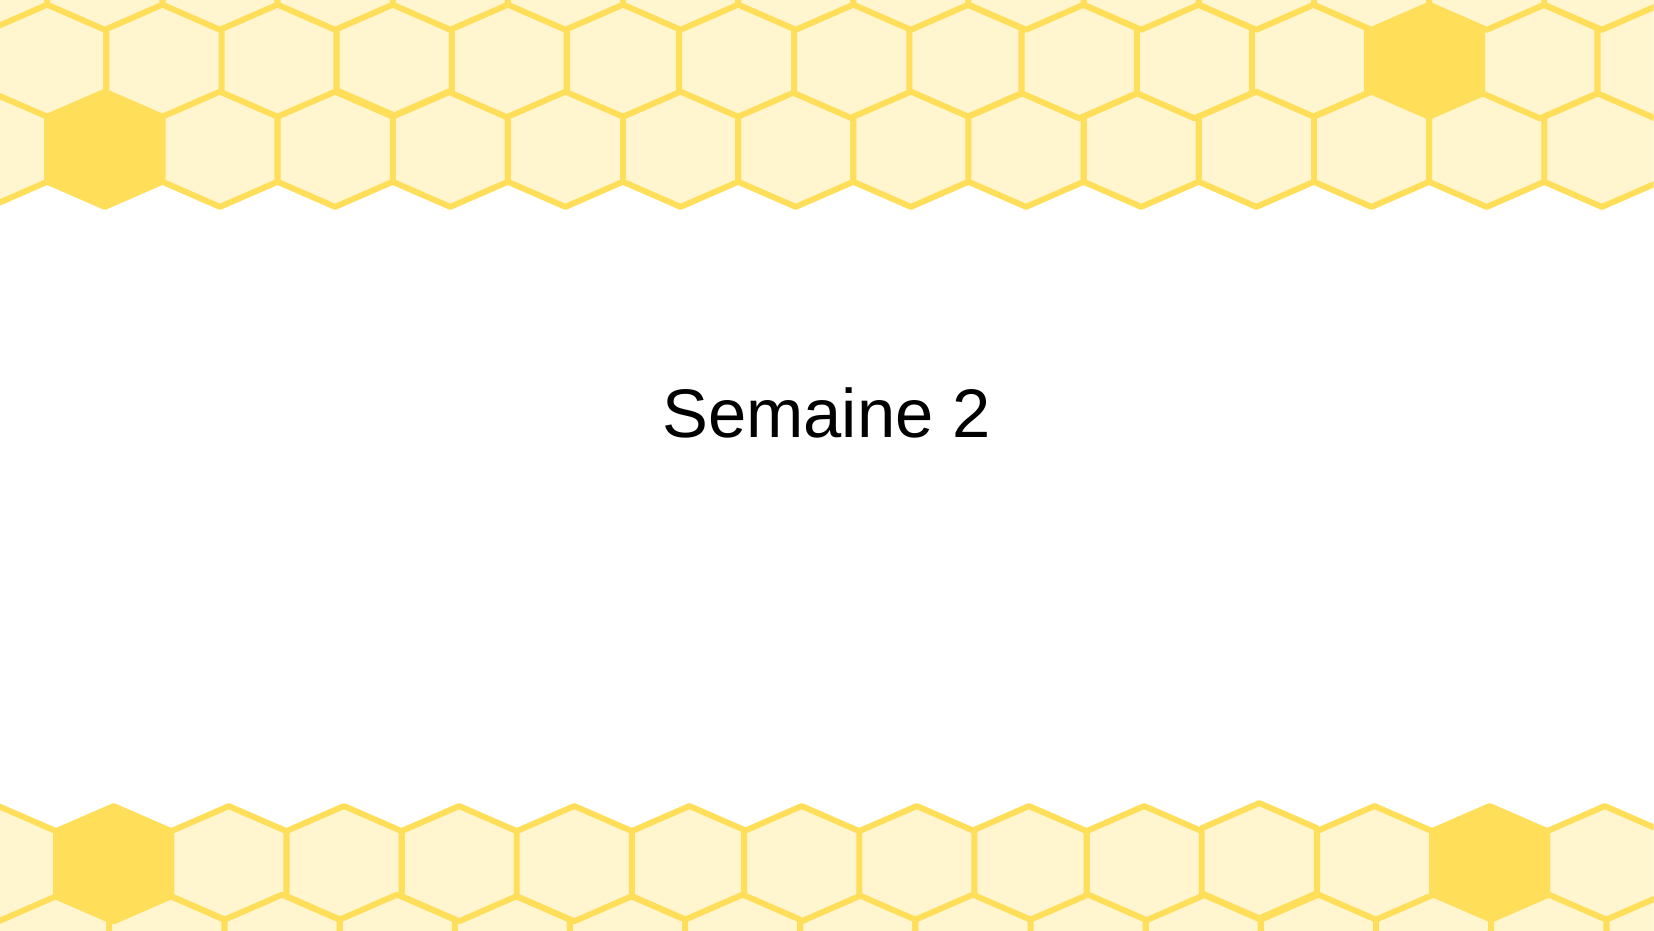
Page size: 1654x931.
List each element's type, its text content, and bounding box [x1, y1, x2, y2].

title Semaine 2 [82, 314, 1571, 514]
